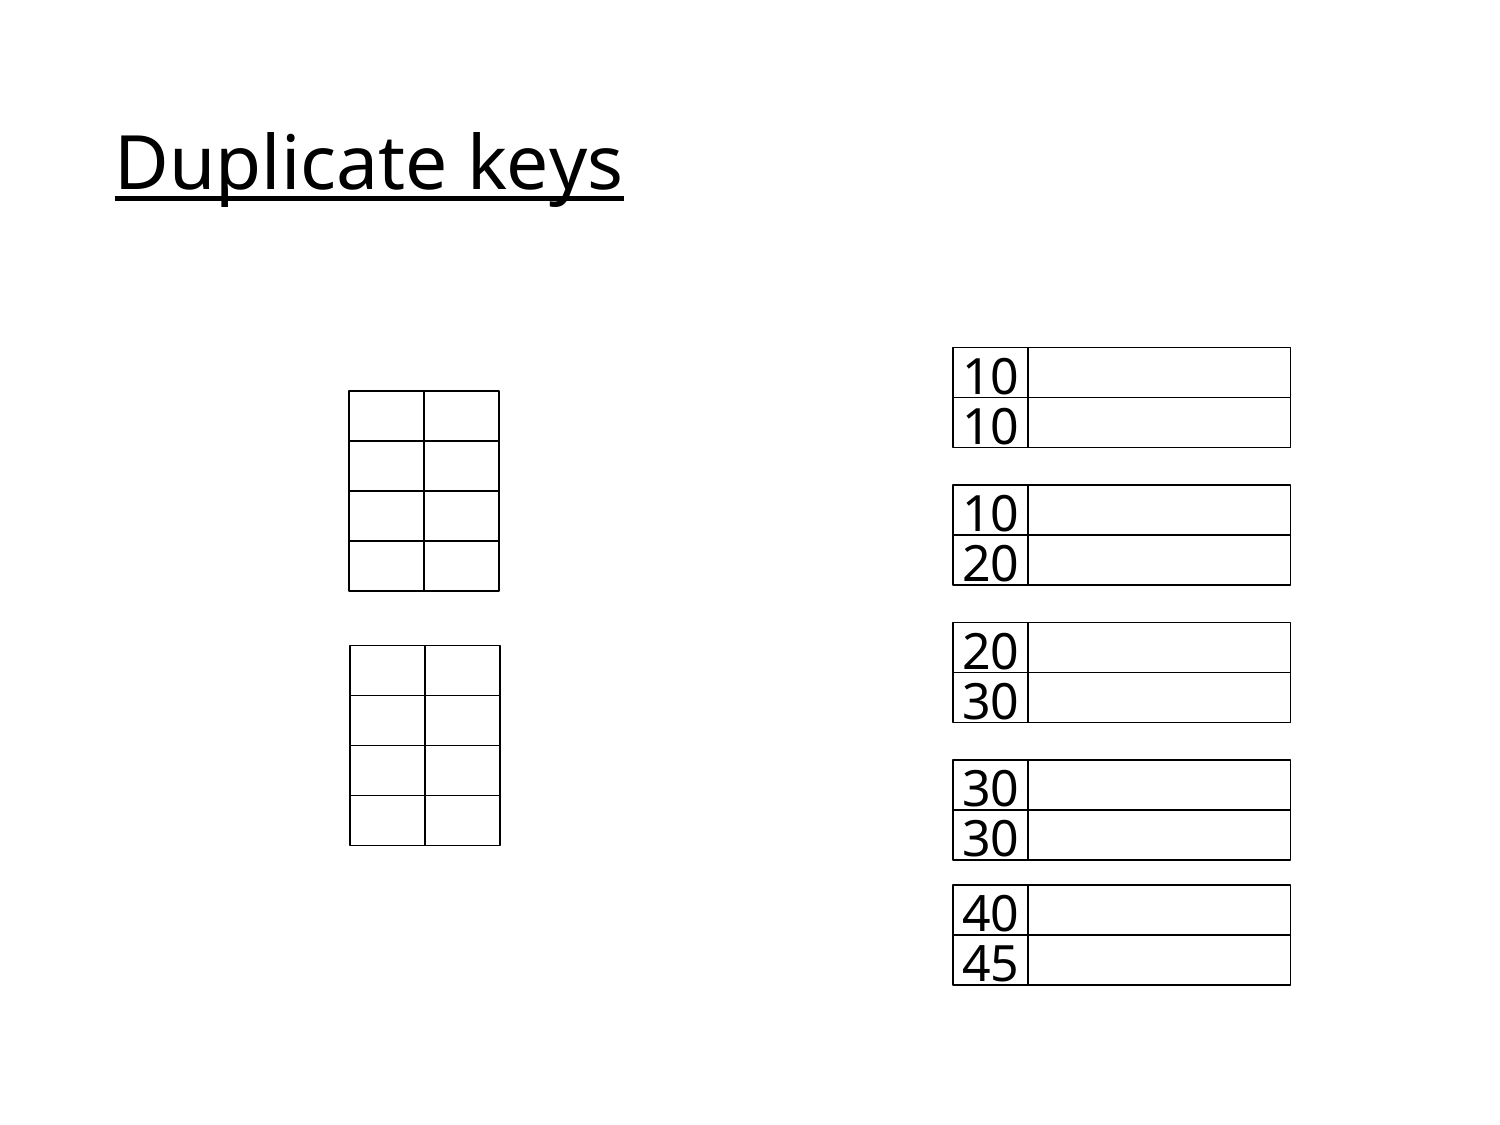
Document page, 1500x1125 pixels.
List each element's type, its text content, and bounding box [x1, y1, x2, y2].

text_box 30 [953, 673, 1028, 723]
text_box [350, 645, 501, 846]
text_box [1028, 485, 1291, 586]
text_box 30 [953, 811, 1028, 861]
title Duplicate keys [99, 99, 826, 215]
text_box 10 [953, 485, 1028, 536]
text_box 10 [953, 398, 1028, 448]
text_box [348, 390, 499, 591]
text_box [1028, 760, 1291, 861]
text_box 40 [953, 885, 1028, 936]
text_box 45 [953, 936, 1028, 986]
text_box [1028, 347, 1291, 448]
text_box 30 [953, 760, 1028, 811]
text_box [1028, 622, 1291, 723]
text_box 20 [953, 536, 1028, 586]
text_box 10 [953, 347, 1028, 398]
text_box [1028, 885, 1291, 986]
text_box 20 [953, 622, 1028, 673]
